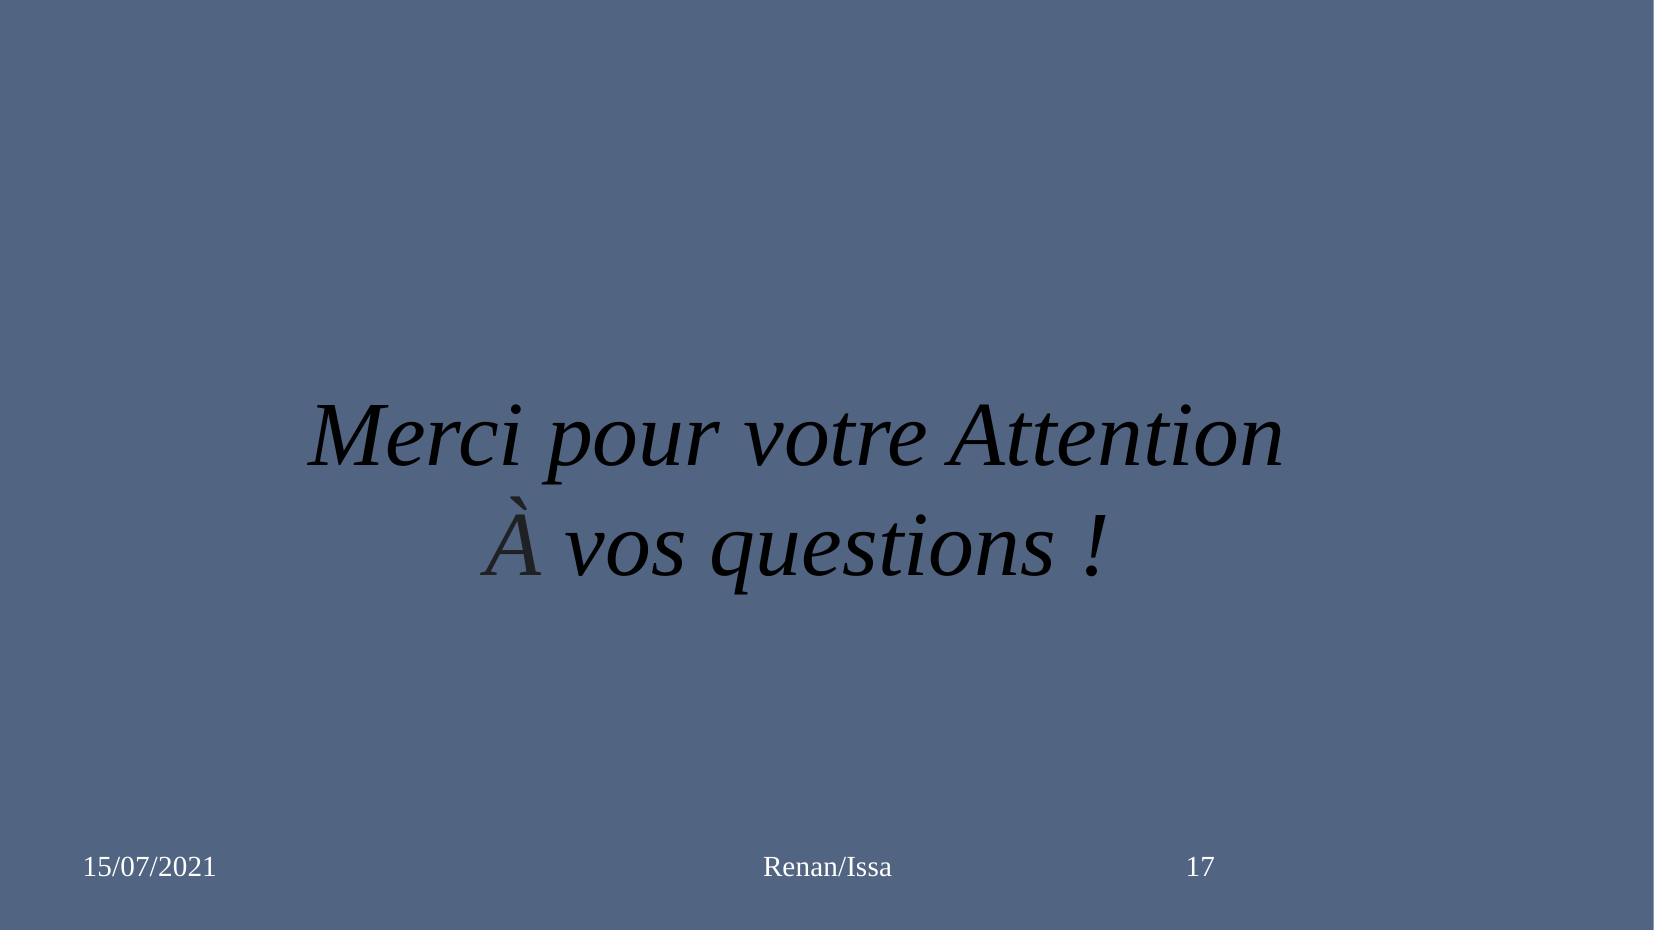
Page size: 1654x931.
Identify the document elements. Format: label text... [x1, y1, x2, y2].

text_box 15/07/2021 [82, 847, 468, 912]
text_box [1185, 847, 1571, 912]
title Merci pour votre Attention À vos questions ! [54, 373, 1543, 576]
text_box Renan/Issa [565, 847, 1090, 912]
